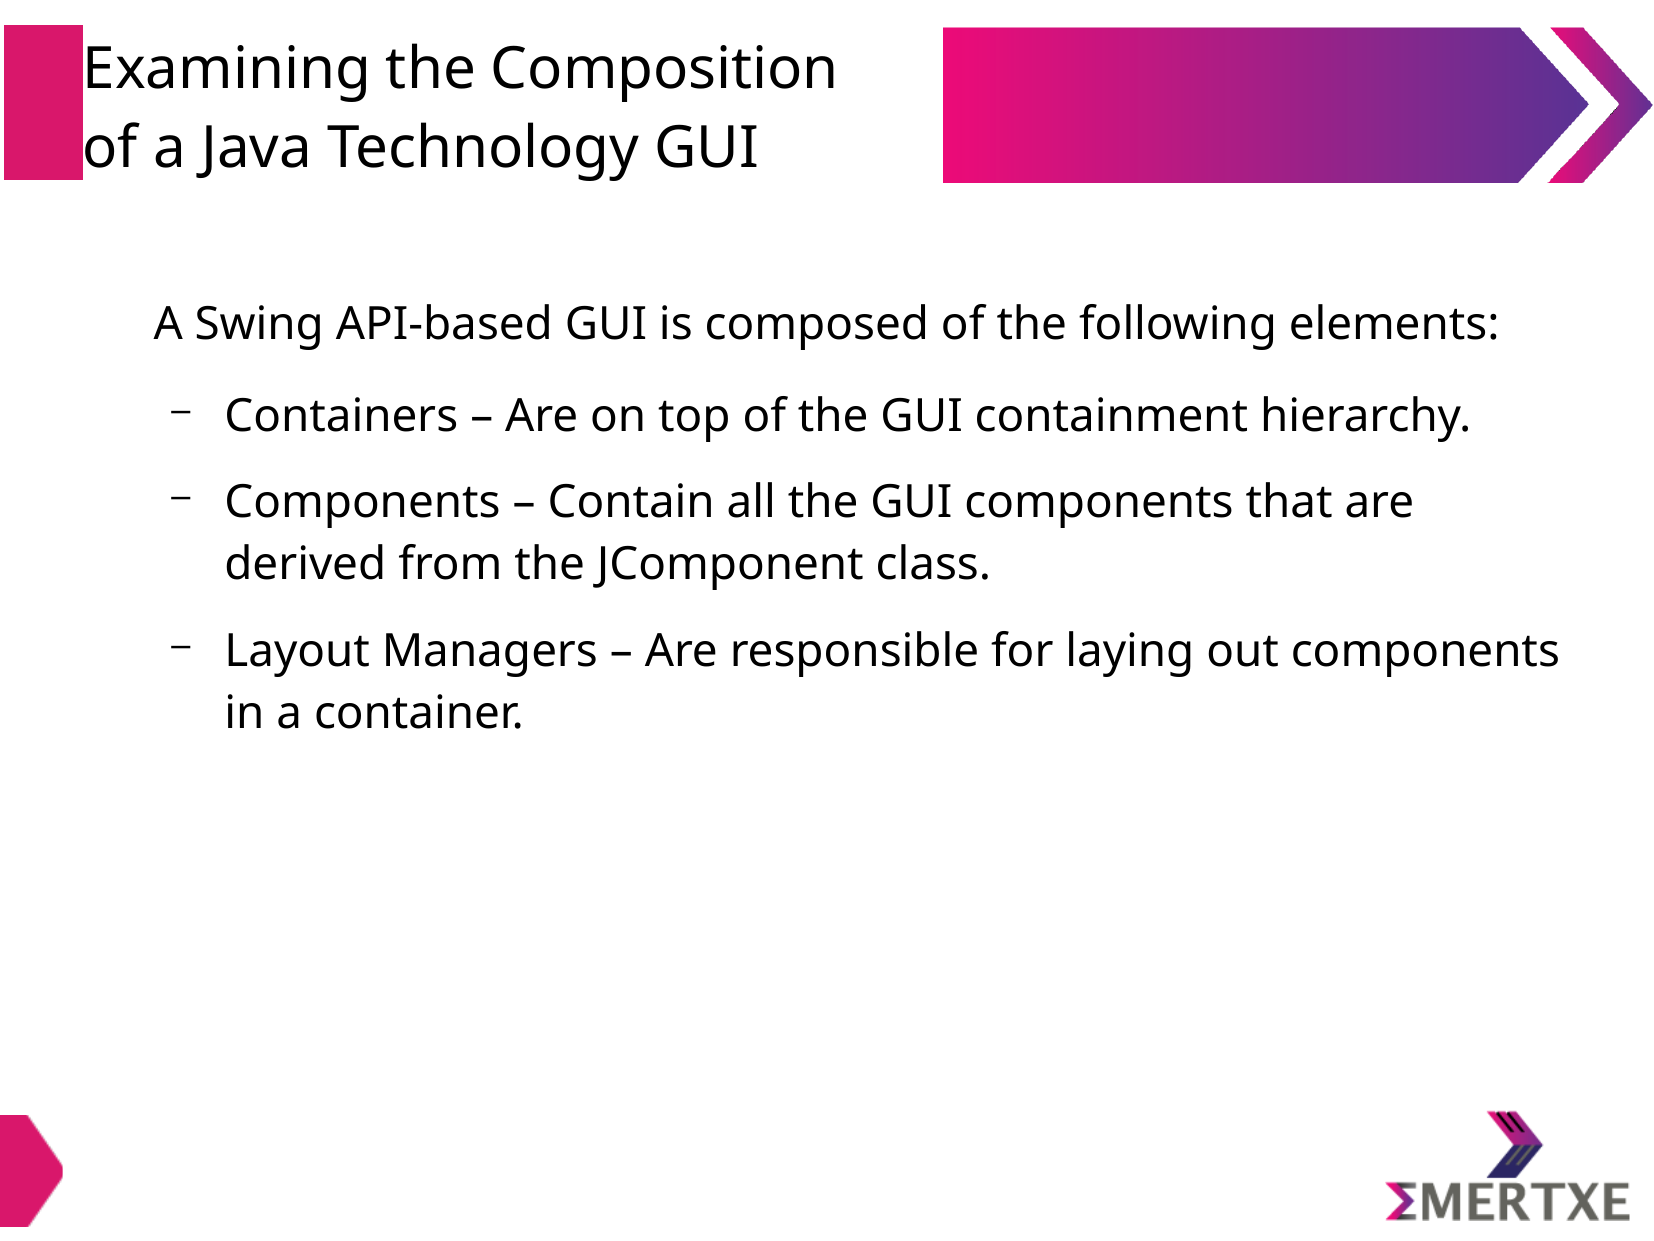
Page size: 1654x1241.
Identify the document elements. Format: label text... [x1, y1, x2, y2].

picture [1385, 1107, 1631, 1221]
list A Swing API-based GUI is composed of the following elements: Containers – Are on top of the GUI containment hierarchy. Components – Contain all the GUI components that are derived from the JComponent class. Layout Managers – Are responsible for laying out components in a container. [82, 290, 1571, 1010]
title Examining the Composition of a Java Technology GUI [82, 2, 1571, 210]
picture [1571, 27, 1653, 183]
